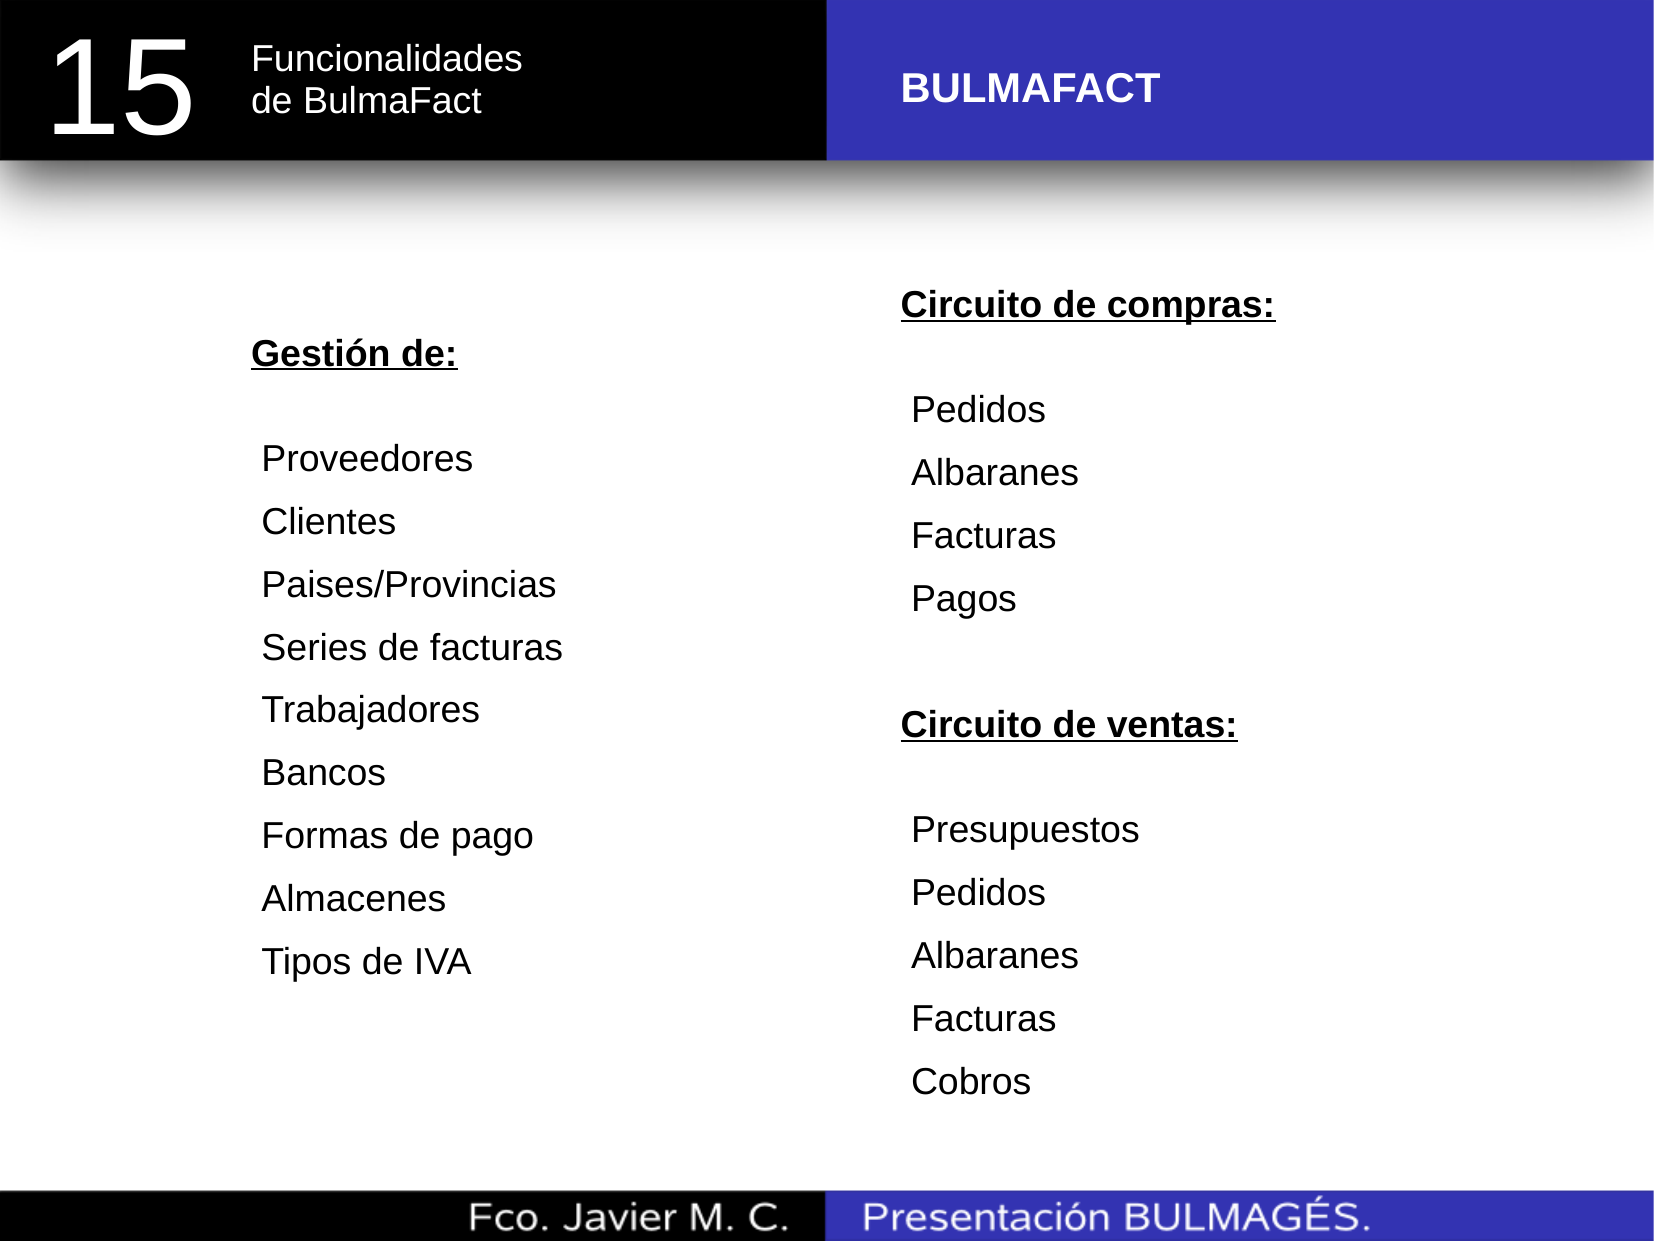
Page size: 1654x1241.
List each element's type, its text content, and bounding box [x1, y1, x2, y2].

text_box Funcionalidades de BulmaFact [236, 29, 798, 148]
text_box Circuito de compras: Pedidos Albaranes Facturas Pagos Circuito de ventas: Presupuestos Pedidos Albaranes Facturas Cobros [885, 276, 1536, 1152]
picture [0, 0, 1654, 1241]
text_box Gestión de: Proveedores Clientes Paises/Provincias Series de facturas Trabajadores Bancos Formas de pago Almacenes Tipos de IVA [236, 324, 739, 1033]
text_box BULMAFACT [885, 56, 1595, 119]
text_box <número>. [29, 2, 237, 325]
